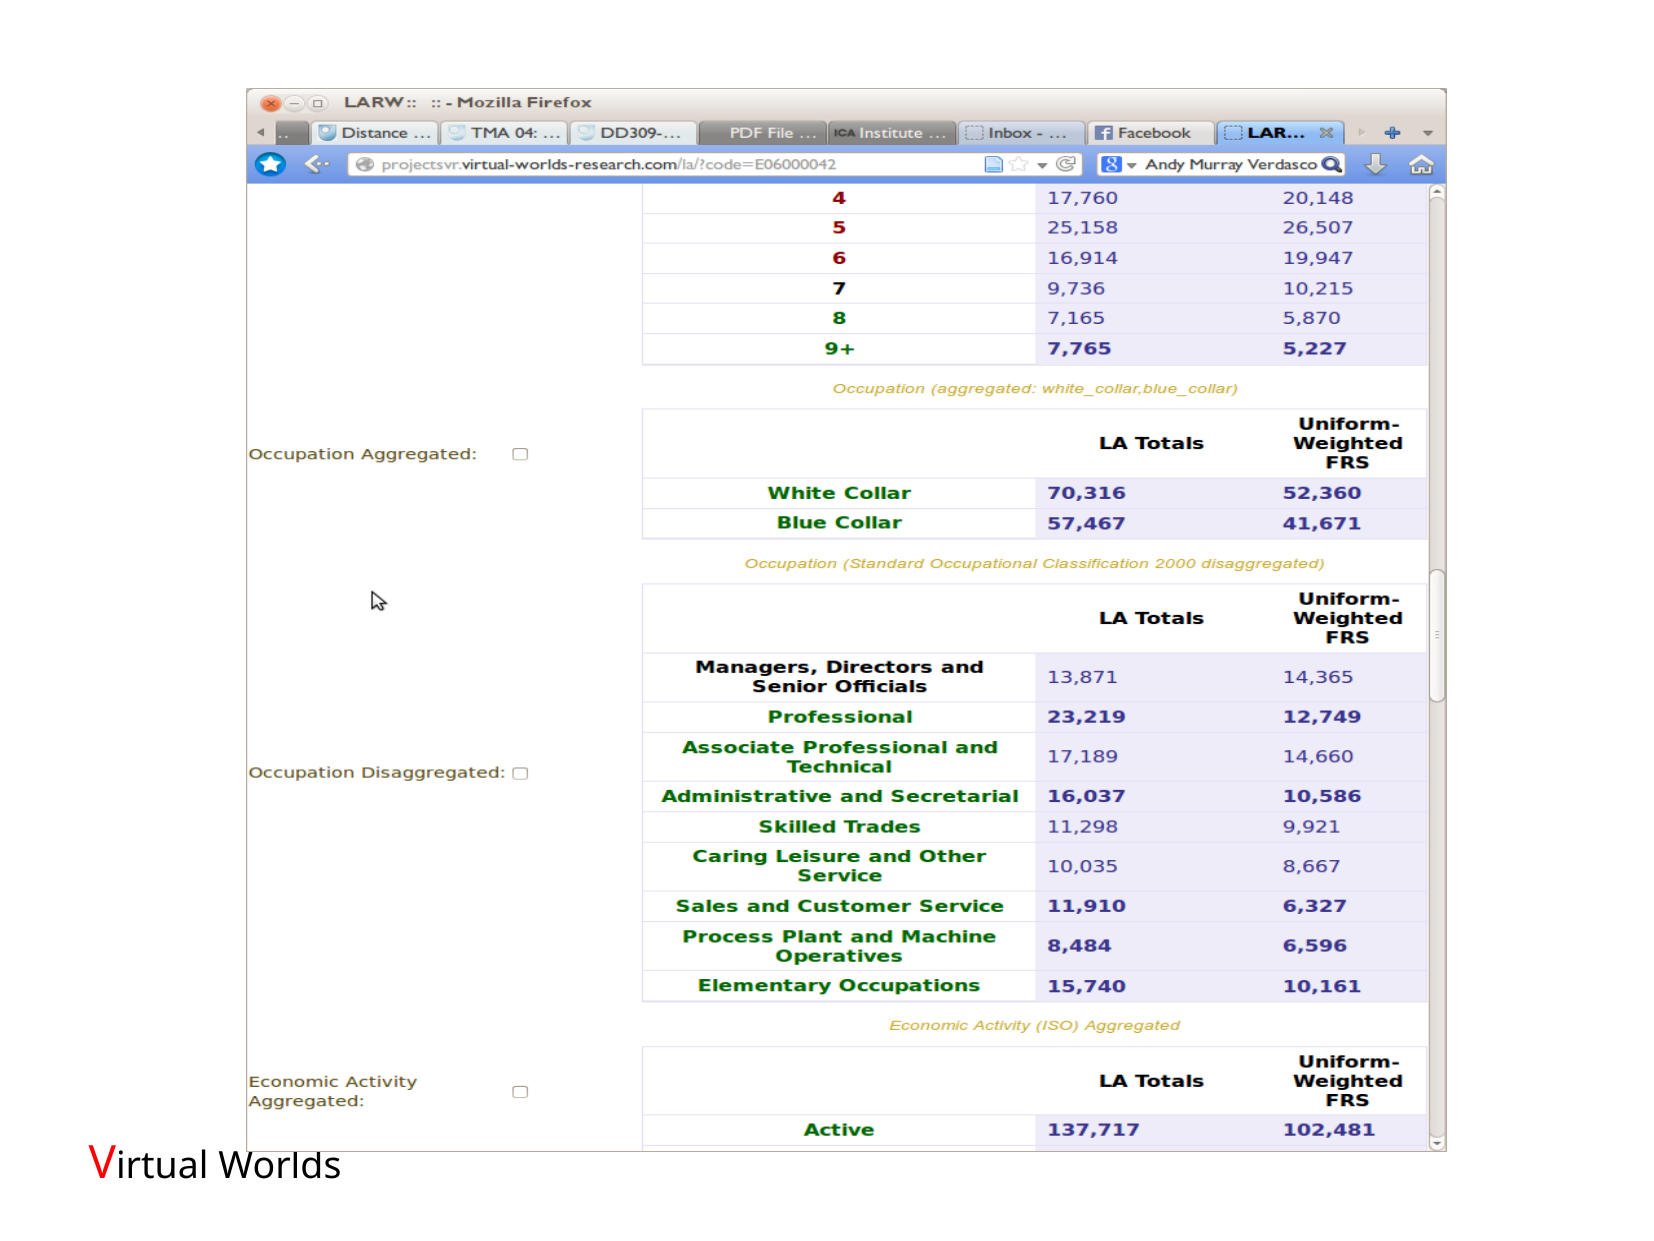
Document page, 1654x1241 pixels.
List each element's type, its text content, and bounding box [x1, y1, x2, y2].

picture [246, 88, 1447, 1152]
title (Ugly!) User Interface [82, 49, 1571, 257]
